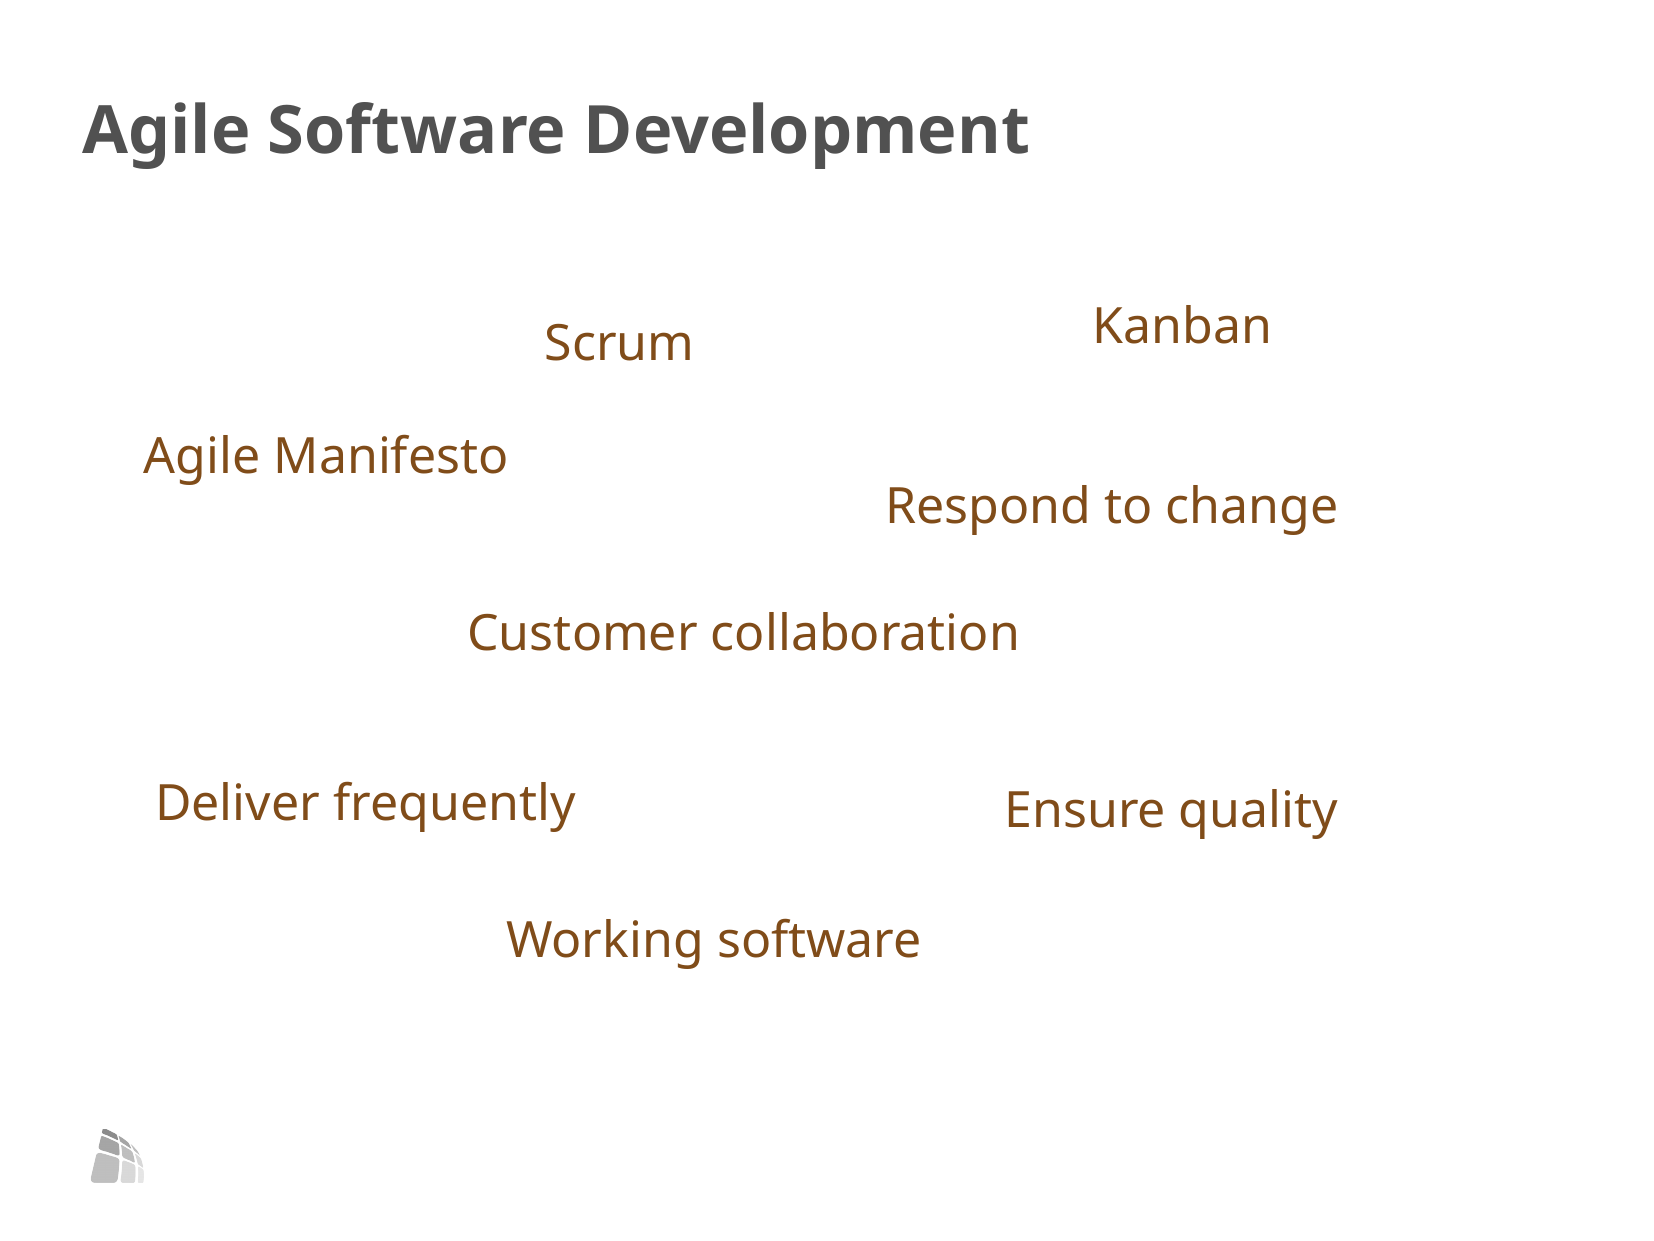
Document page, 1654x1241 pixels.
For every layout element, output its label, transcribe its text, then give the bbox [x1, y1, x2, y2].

text_box Deliver frequently [125, 755, 592, 846]
text_box Kanban [1063, 278, 1288, 368]
text_box Ensure quality [974, 762, 1354, 853]
title Agile Software Development [82, 82, 1571, 213]
text_box Scrum [515, 295, 710, 385]
text_box Respond to change [856, 458, 1354, 548]
text_box Working software [476, 892, 937, 983]
picture [82, 1129, 144, 1183]
text_box Customer collaboration [438, 585, 1036, 676]
text_box Agile Manifesto [114, 408, 524, 498]
